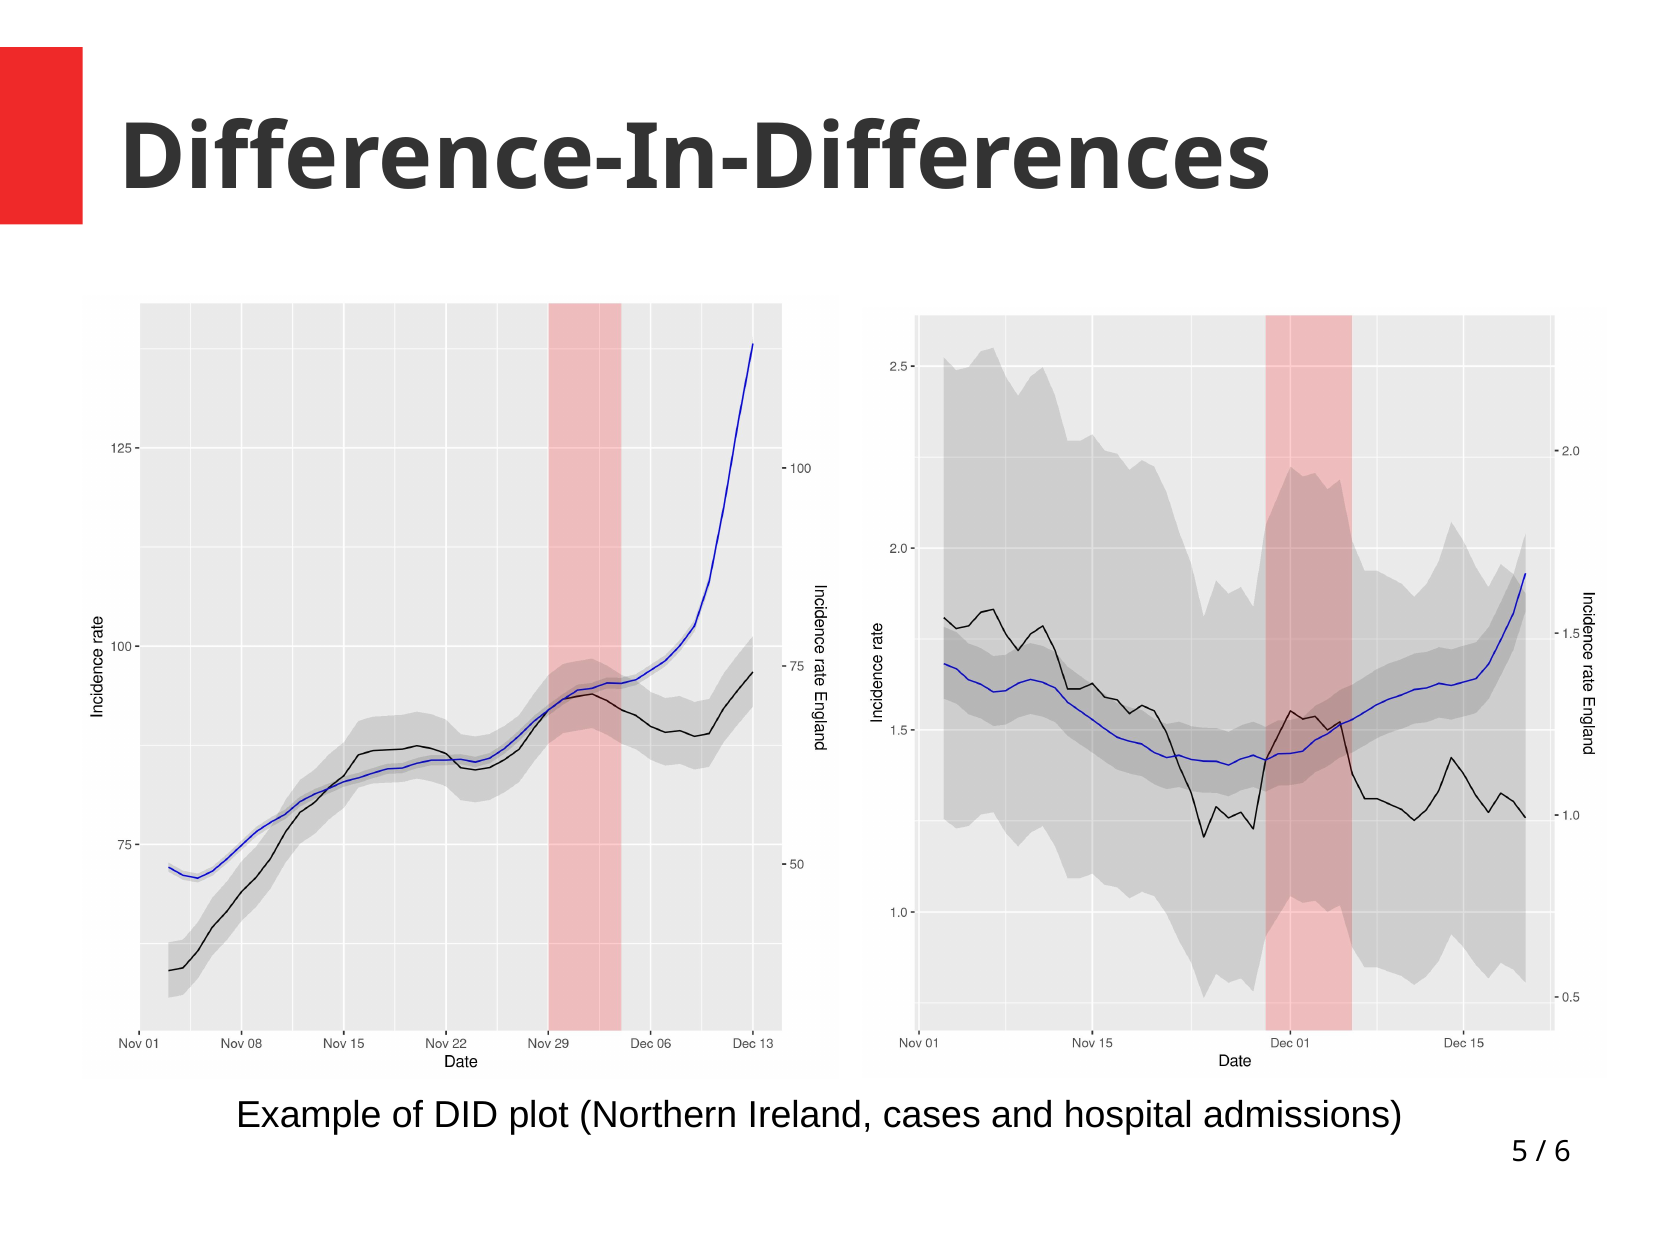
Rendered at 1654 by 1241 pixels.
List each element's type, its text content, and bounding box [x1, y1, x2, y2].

text_box Example of DID plot (Northern Ireland, cases and hospital admissions) [221, 1086, 1418, 1144]
title Difference-In-Differences [118, 49, 1571, 257]
picture [82, 295, 839, 1079]
picture [862, 307, 1607, 1078]
